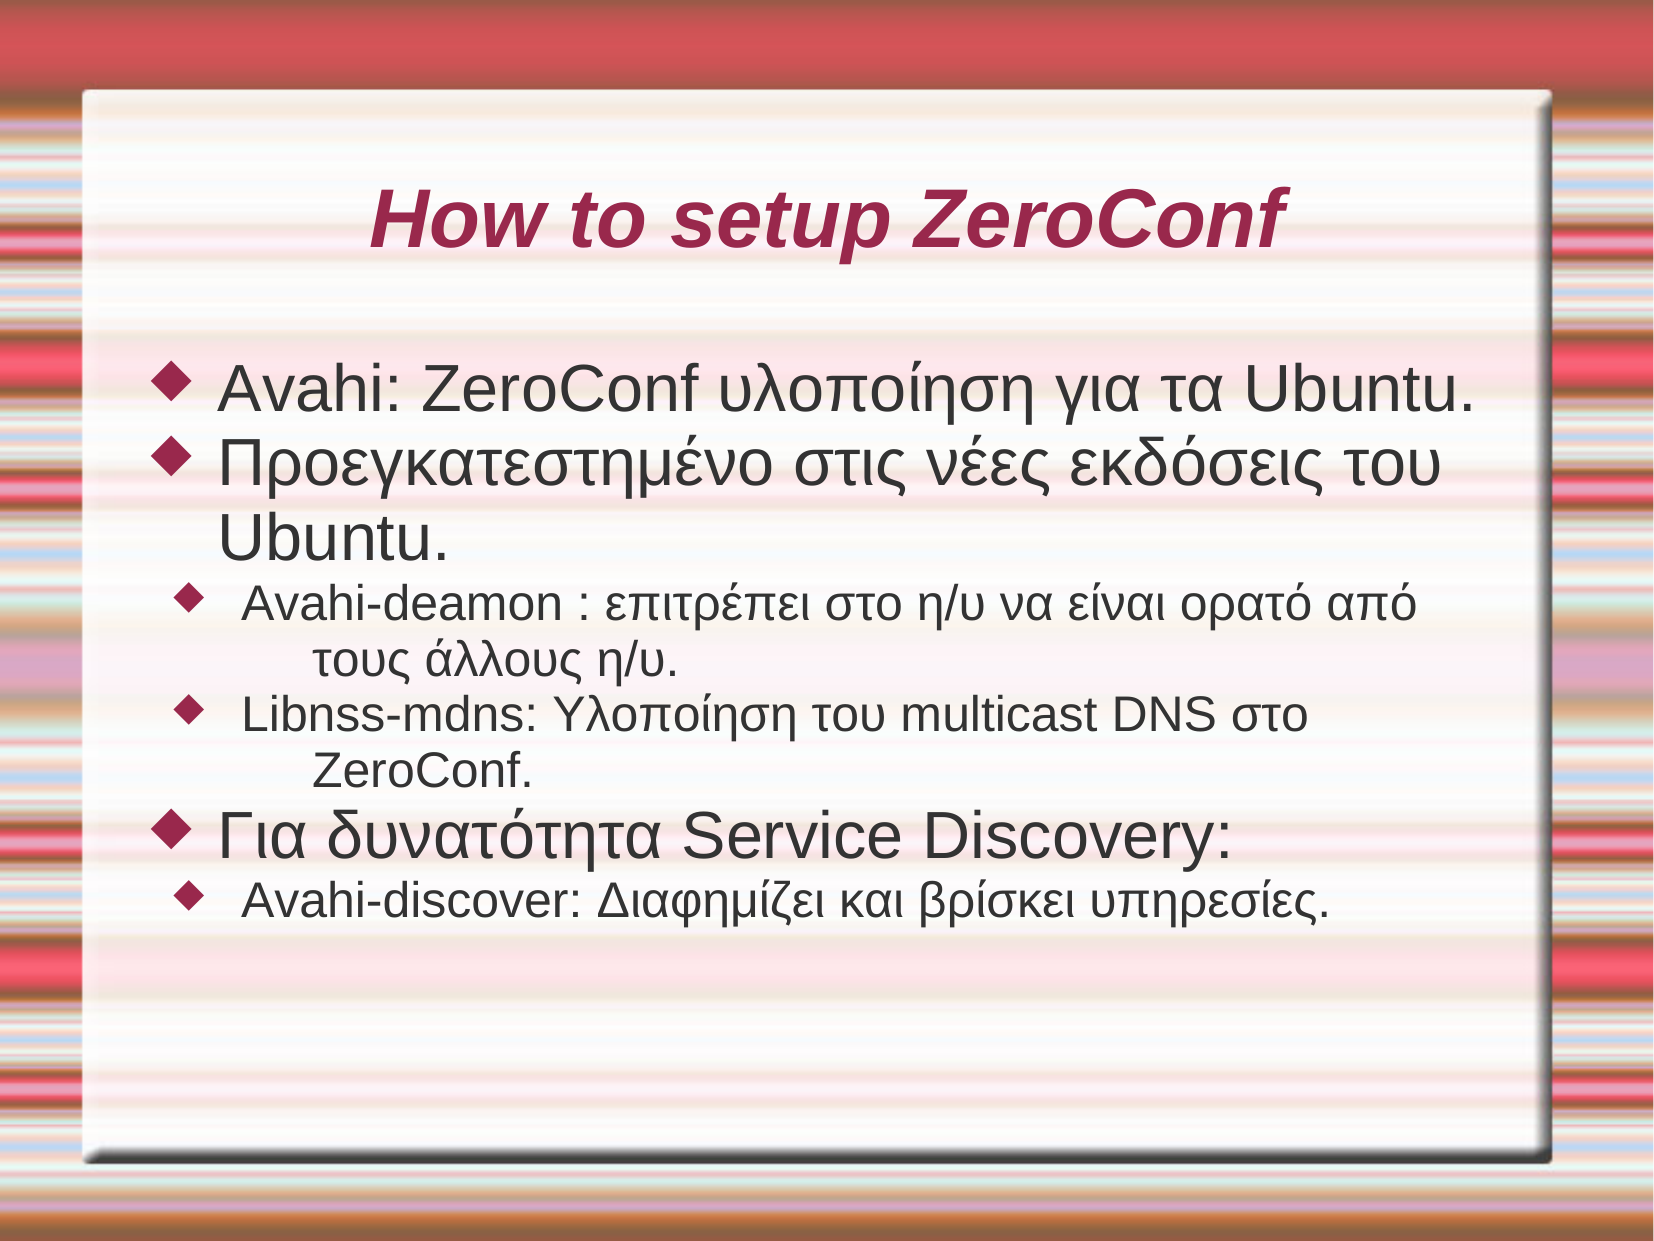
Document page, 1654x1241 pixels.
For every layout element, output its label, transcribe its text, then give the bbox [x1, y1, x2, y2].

title How to setup ZeroConf [121, 114, 1534, 322]
list Avahi: ZeroConf υλοποίηση για τα Ubuntu. Προεγκατεστημένο στις νέες εκδόσεις του Ubuntu. Avahi-deamon : επιτρέπει στο η/υ να είναι ορατό από τους άλλους η/υ. Libnss-mdns: Υλοποίηση του multicast DNS στο ZeroConf. Για δυνατότητα Service Discovery: Avahi-discover: Διαφημίζει και βρίσκει υπηρεσίες. [134, 350, 1516, 1133]
picture [0, 0, 1654, 1241]
